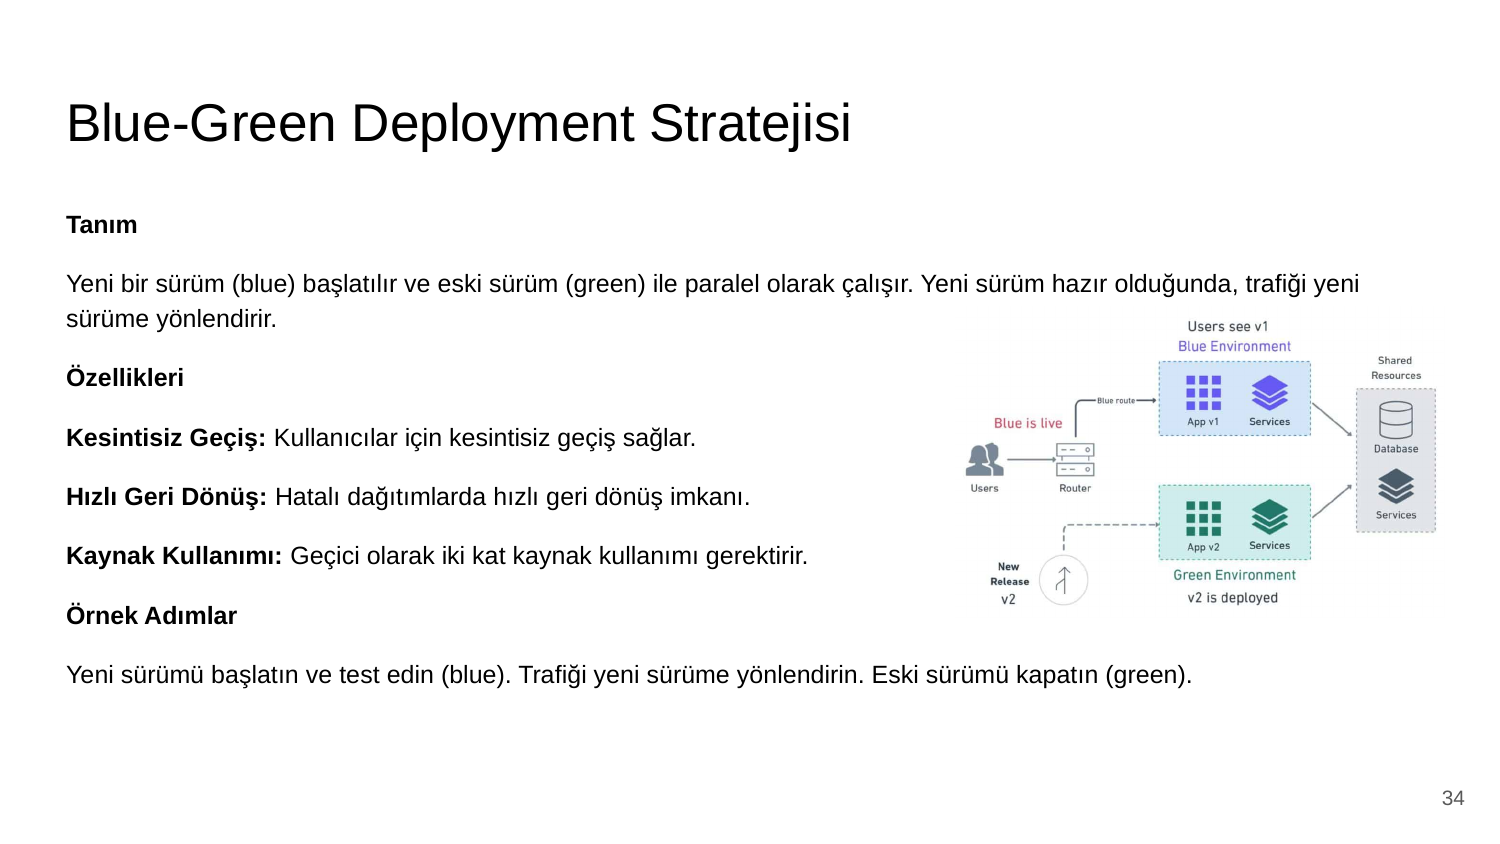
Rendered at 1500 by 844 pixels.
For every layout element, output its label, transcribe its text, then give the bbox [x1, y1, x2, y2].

title Blue-Green Deployment Stratejisi [51, 72, 1449, 167]
picture [955, 306, 1445, 618]
slide_number <number> [1389, 764, 1480, 830]
list Tanım Yeni bir sürüm (blue) başlatılır ve eski sürüm (green) ile paralel olarak çalışır. Yeni sürüm hazır olduğunda, trafiği yeni sürüme yönlendirir. Özellikleri Kesintisiz Geçiş: Kullanıcılar için kesintisiz geçiş sağlar. Hızlı Geri Dönüş: Hatalı dağıtımlarda hızlı geri dönüş imkanı. Kaynak Kullanımı: Geçici olarak iki kat kaynak kullanımı gerektirir. Örnek Adımlar Yeni sürümü başlatın ve test edin (blue). Trafiği yeni sürüme yönlendirin. Eski sürümü kapatın (green). [51, 189, 1449, 750]
